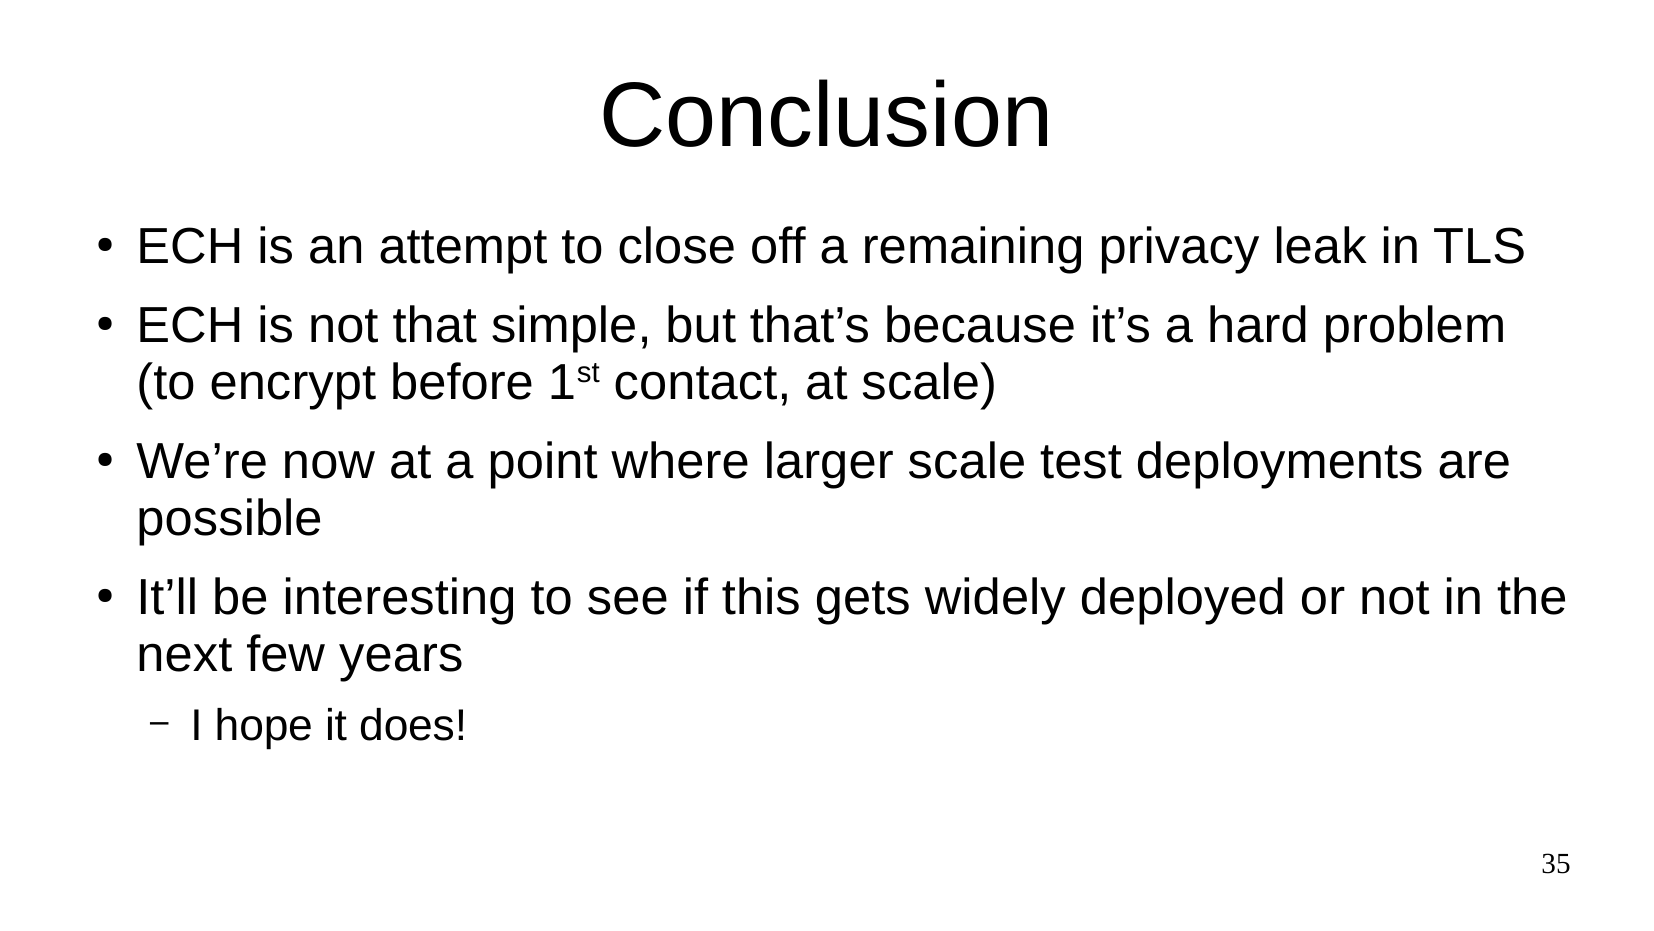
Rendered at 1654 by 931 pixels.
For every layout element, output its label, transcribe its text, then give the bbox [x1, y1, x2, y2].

list ECH is an attempt to close off a remaining privacy leak in TLS ECH is not that simple, but that’s because it’s a hard problem (to encrypt before 1st contact, at scale) We’re now at a point where larger scale test deployments are possible It’ll be interesting to see if this gets widely deployed or not in the next few years I hope it does! [82, 217, 1571, 758]
title Conclusion [82, 37, 1571, 193]
